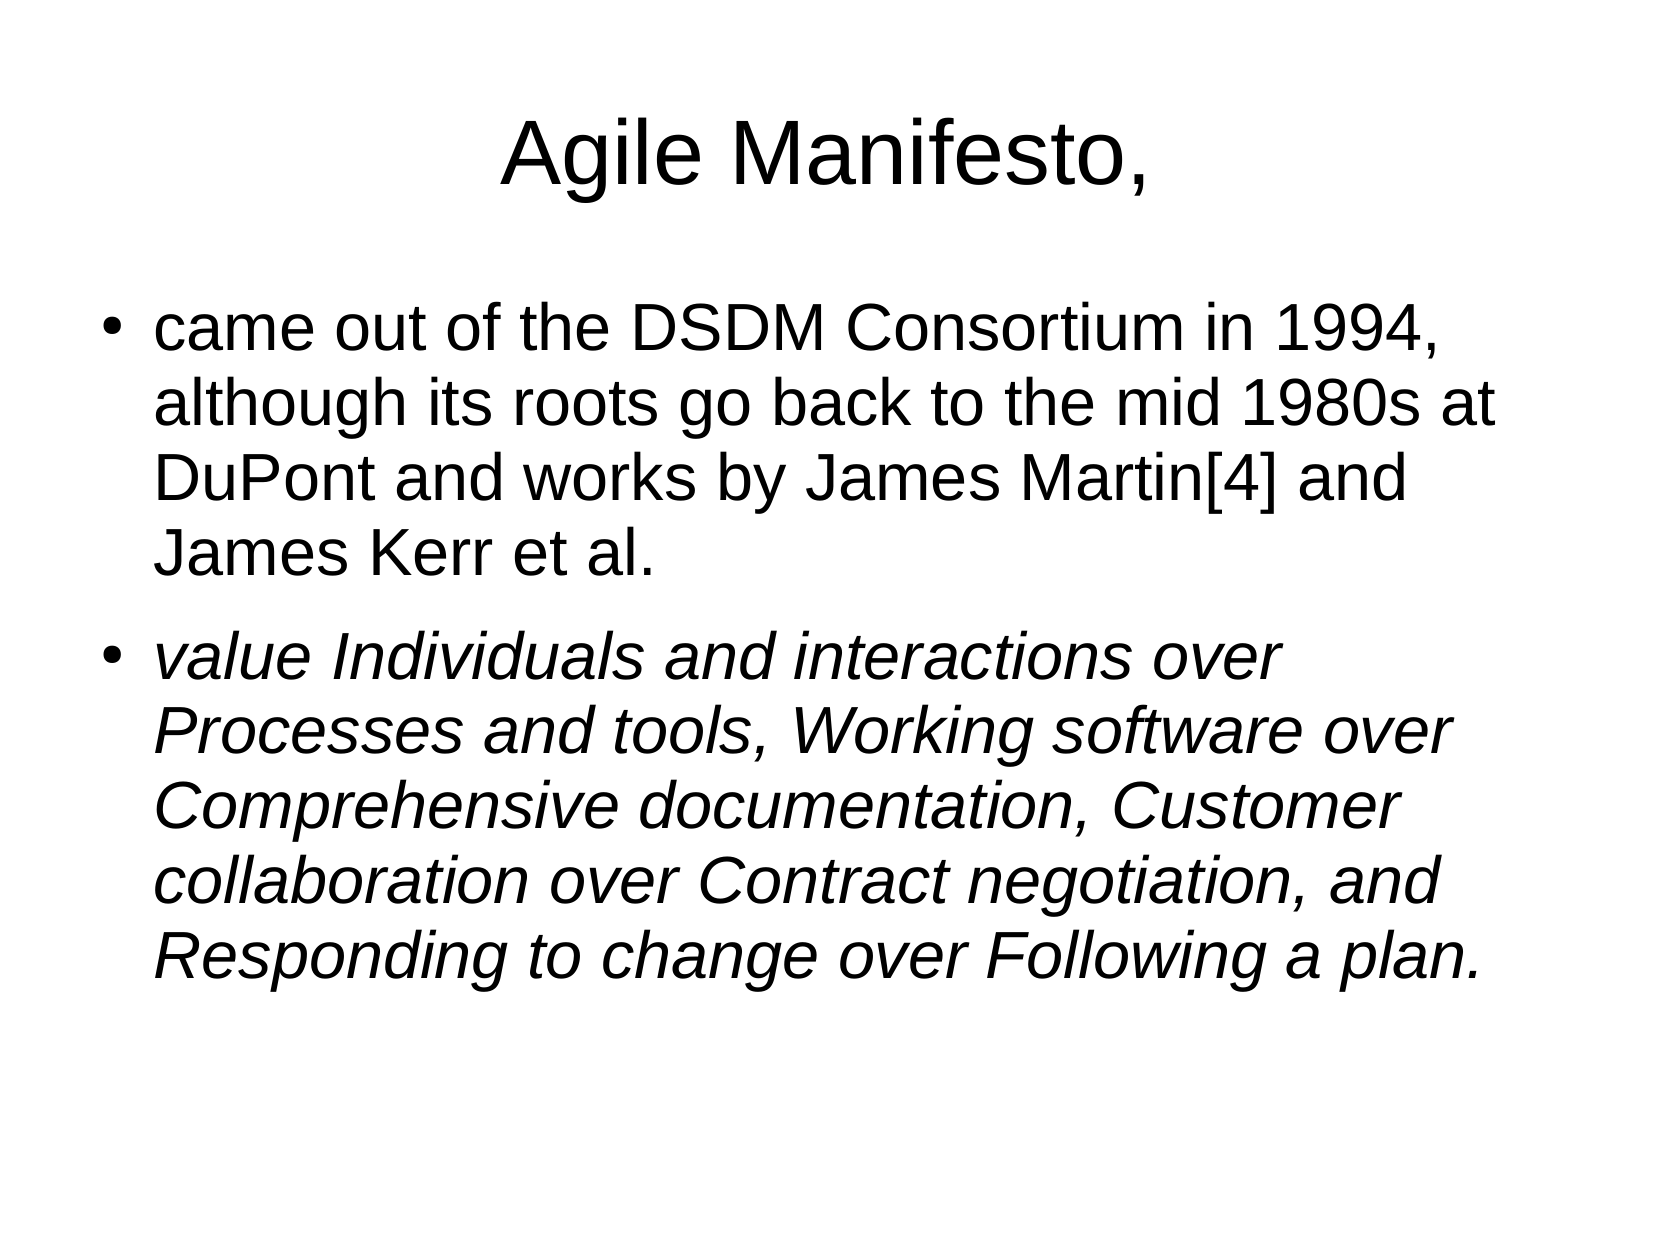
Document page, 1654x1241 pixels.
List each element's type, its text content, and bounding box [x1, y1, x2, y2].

list came out of the DSDM Consortium in 1994, although its roots go back to the mid 1980s at DuPont and works by James Martin[4] and James Kerr et al. value Individuals and interactions over Processes and tools, Working software over Comprehensive documentation, Customer collaboration over Contract negotiation, and Responding to change over Following a plan. [82, 290, 1571, 1010]
title Agile Manifesto, [82, 49, 1571, 257]
